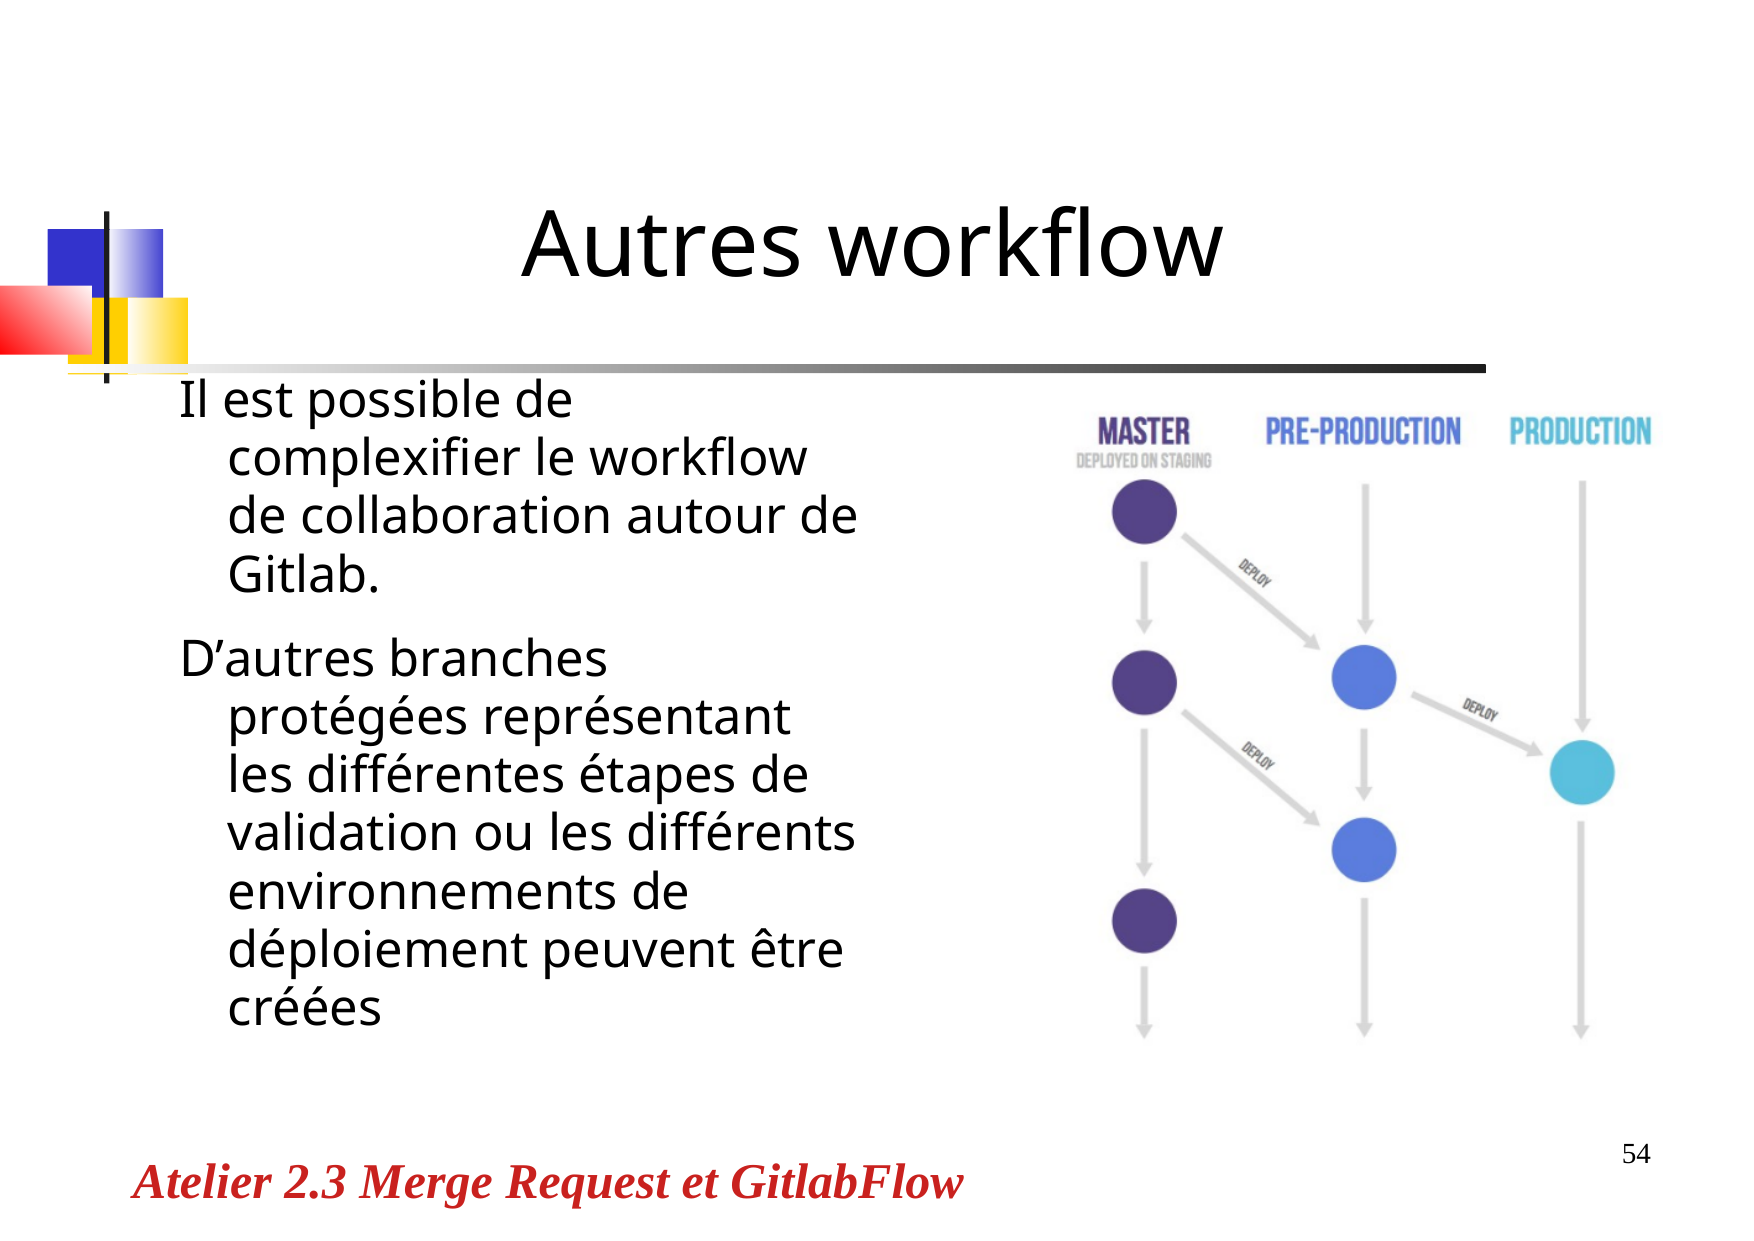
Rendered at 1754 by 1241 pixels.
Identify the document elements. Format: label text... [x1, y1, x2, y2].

title Autres workflow [179, 139, 1567, 351]
list Il est possible de complexifier le workflow de collaboration autour de Gitlab. D’autres branches protégées représentant les différentes étapes de validation ou les différents environnements de déploiement peuvent être créées [179, 371, 863, 1091]
text_box Atelier 2.3 Merge Request et GitlabFlow [118, 1145, 979, 1218]
picture [1051, 388, 1663, 1075]
